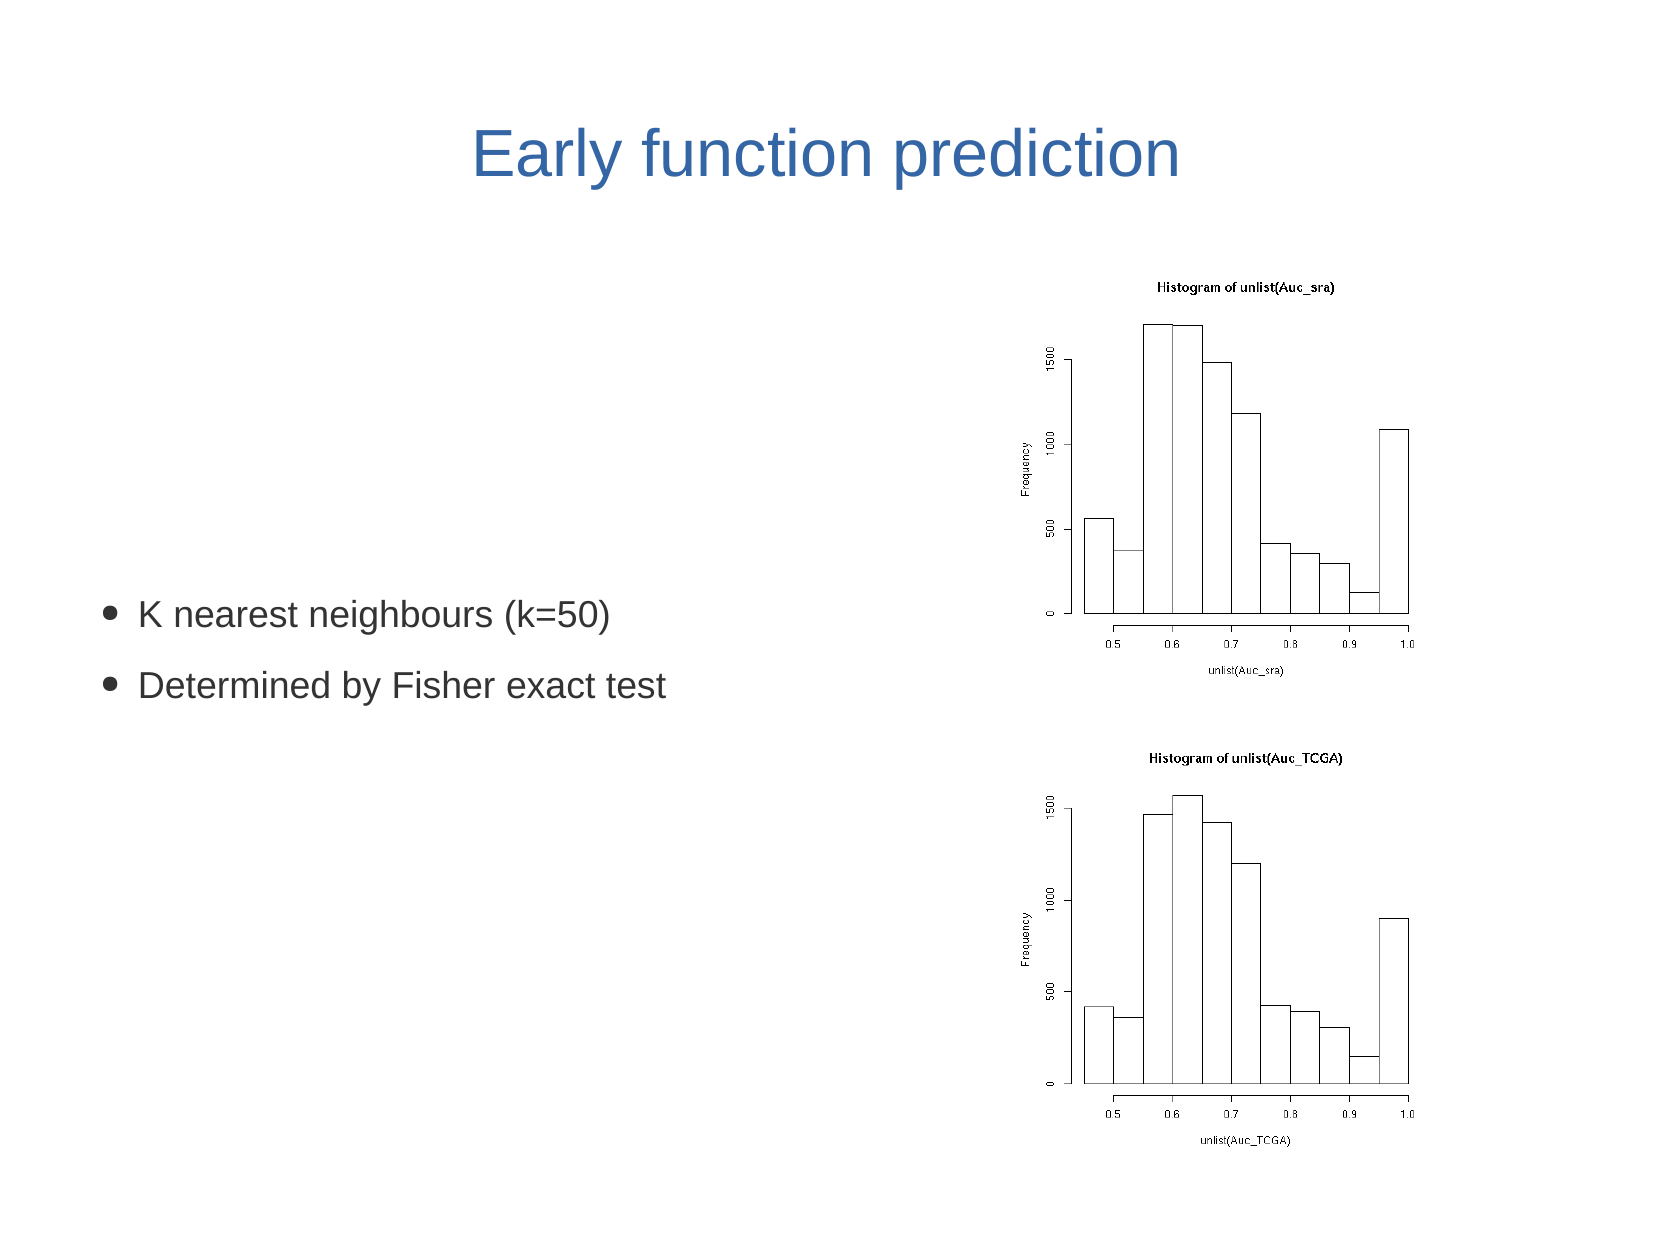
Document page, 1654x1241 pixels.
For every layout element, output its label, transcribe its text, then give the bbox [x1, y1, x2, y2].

title Early function prediction [82, 49, 1571, 257]
list K nearest neighbours (k=50) Determined by Fisher exact test [82, 290, 809, 1010]
picture [1018, 731, 1448, 1161]
picture [1018, 260, 1448, 691]
